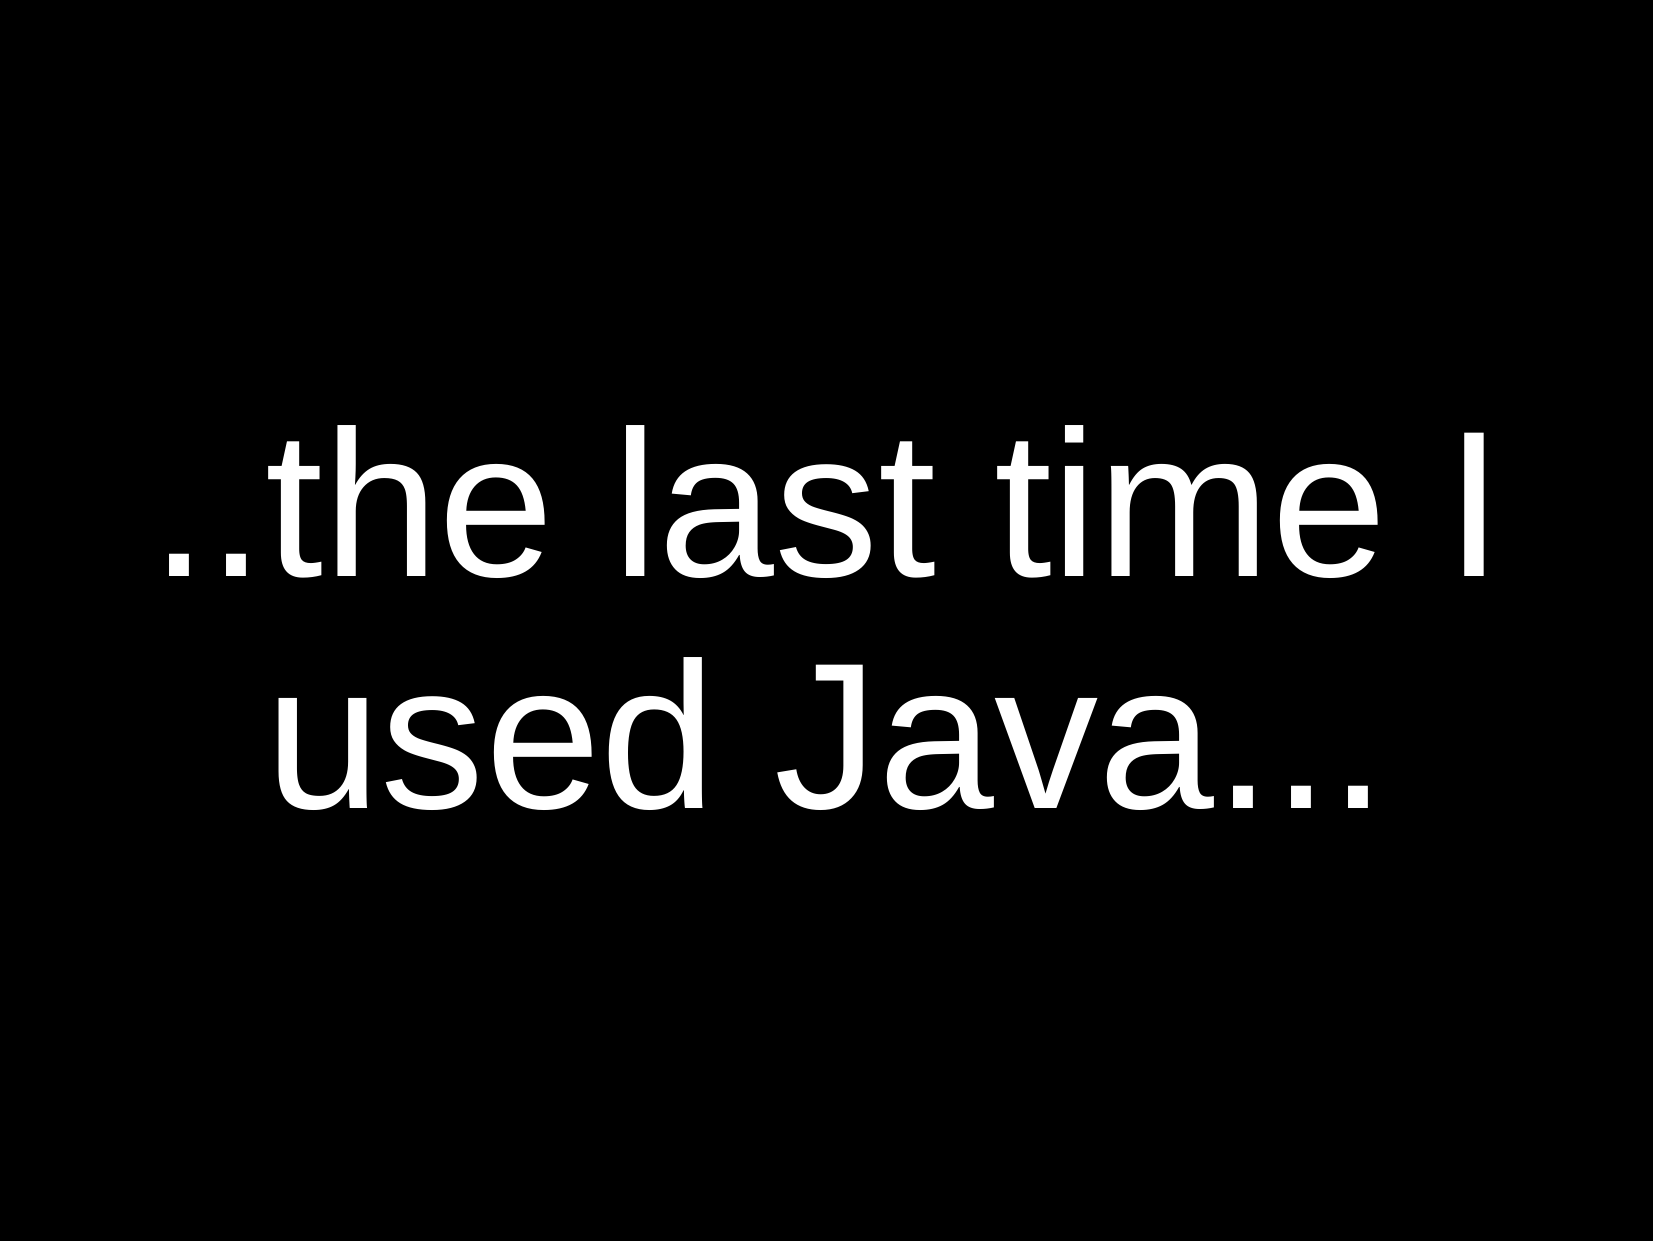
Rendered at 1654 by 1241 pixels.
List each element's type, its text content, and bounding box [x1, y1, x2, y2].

title ..the last time I used Java... [82, 101, 1571, 1140]
